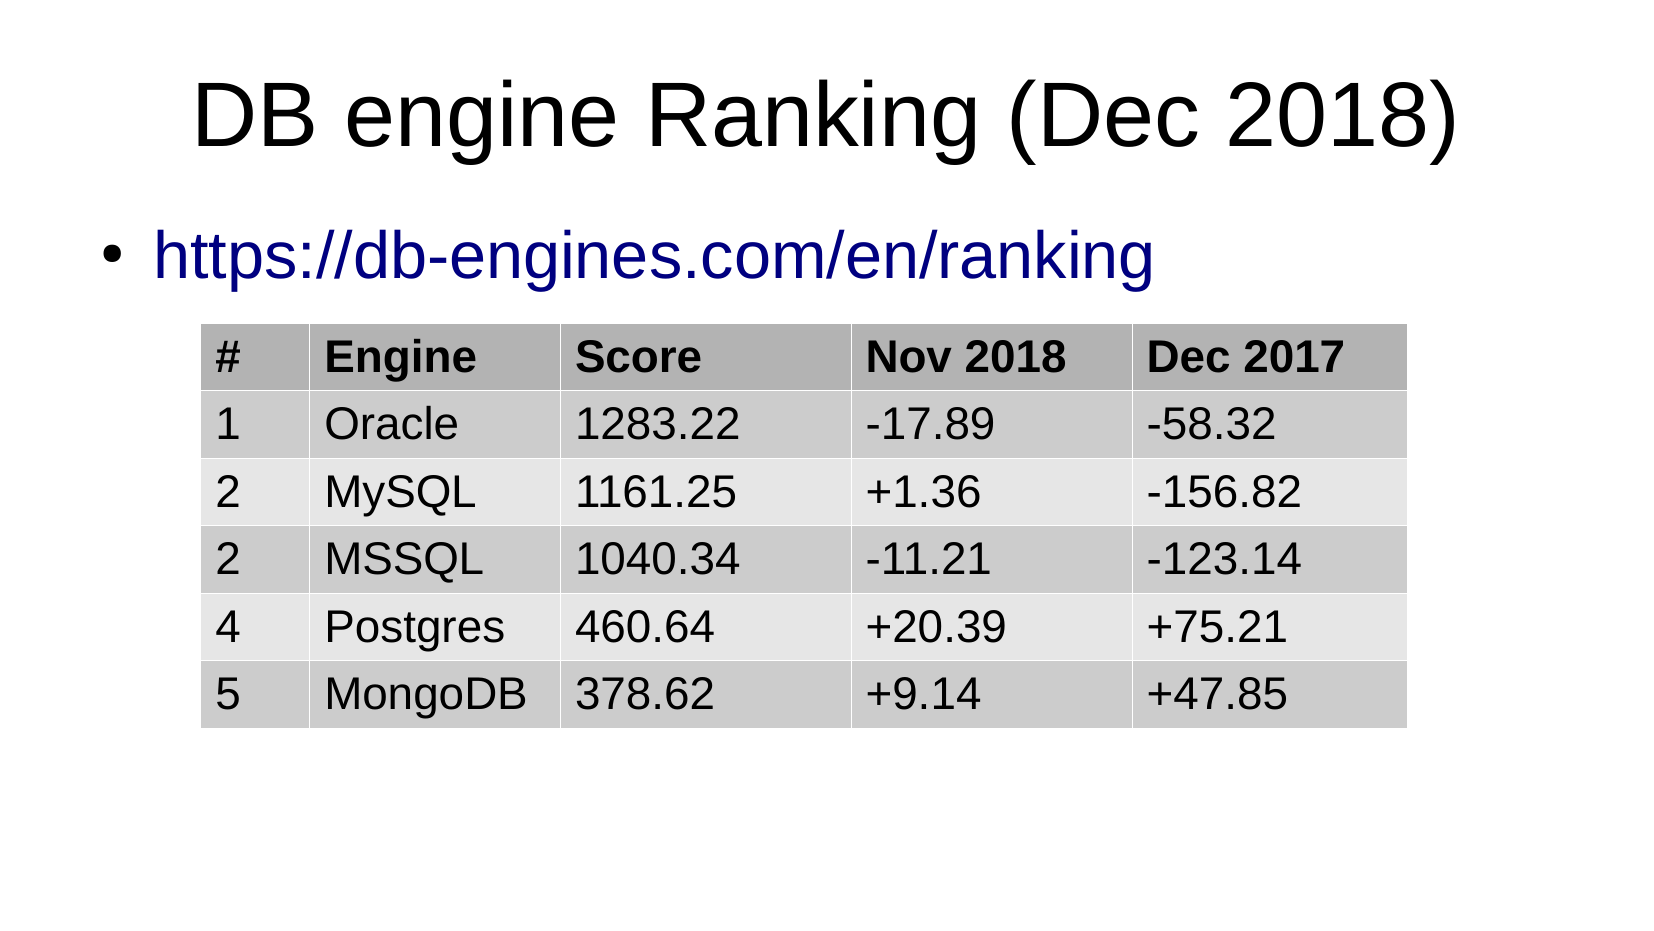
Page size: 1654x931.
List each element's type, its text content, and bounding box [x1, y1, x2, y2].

table_cell -11.21 [852, 526, 1132, 593]
table_header Dec 2017 [1133, 324, 1407, 390]
table_cell 2 [201, 459, 309, 525]
table_cell +75.21 [1133, 594, 1407, 660]
table_header Engine [310, 324, 560, 390]
table_cell MongoDB [310, 661, 560, 728]
table_cell 4 [201, 594, 309, 660]
title DB engine Ranking (Dec 2018) [82, 37, 1571, 193]
table_header Nov 2018 [852, 324, 1132, 390]
list https://db-engines.com/en/ranking [82, 217, 1571, 758]
table_cell +1.36 [852, 459, 1132, 525]
table_header # [201, 324, 309, 390]
table_cell MySQL [310, 459, 560, 525]
table_cell Postgres [310, 594, 560, 660]
table_cell -58.32 [1133, 391, 1407, 458]
table_cell -17.89 [852, 391, 1132, 458]
table_cell -123.14 [1133, 526, 1407, 593]
table_cell 460.64 [561, 594, 851, 660]
table_cell 1 [201, 391, 309, 458]
table_cell +9.14 [852, 661, 1132, 728]
table_cell 1283.22 [561, 391, 851, 458]
table_header Score [561, 324, 851, 390]
table_cell 5 [201, 661, 309, 728]
table_cell +47.85 [1133, 661, 1407, 728]
table_cell 2 [201, 526, 309, 593]
table_cell -156.82 [1133, 459, 1407, 525]
table_cell MSSQL [310, 526, 560, 593]
table_cell 378.62 [561, 661, 851, 728]
table_cell Oracle [310, 391, 560, 458]
table_cell 1040.34 [561, 526, 851, 593]
table_cell 1161.25 [561, 459, 851, 525]
table_cell +20.39 [852, 594, 1132, 660]
